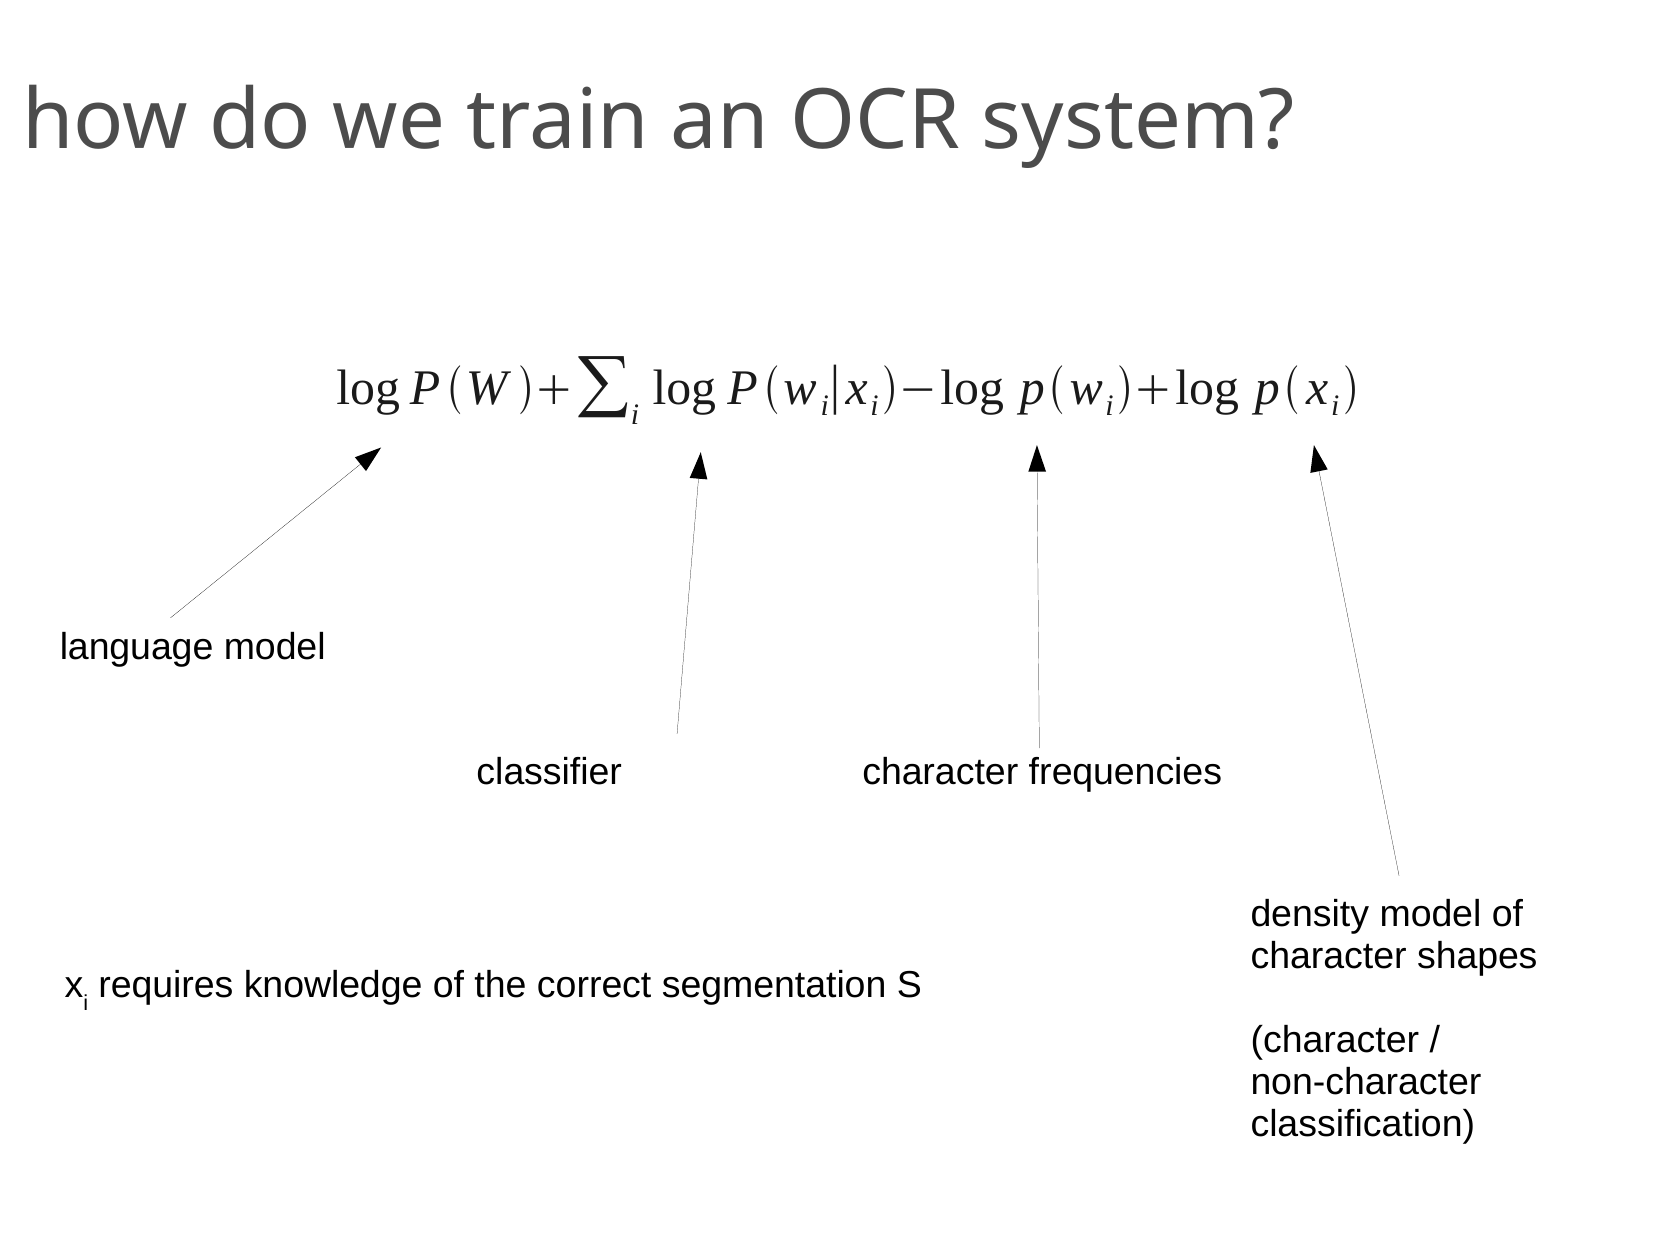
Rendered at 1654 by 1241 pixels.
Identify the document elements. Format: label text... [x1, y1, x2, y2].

text_box language model [45, 617, 602, 675]
title how do we train an OCR system? [22, 19, 1654, 213]
chart [328, 353, 1366, 432]
text_box xi requires knowledge of the correct segmentation S [49, 956, 1047, 1023]
text_box character frequencies [847, 743, 1314, 801]
text_box classifier [461, 743, 847, 801]
text_box density model of character shapes (character / non-character classification) [1235, 885, 1654, 1153]
